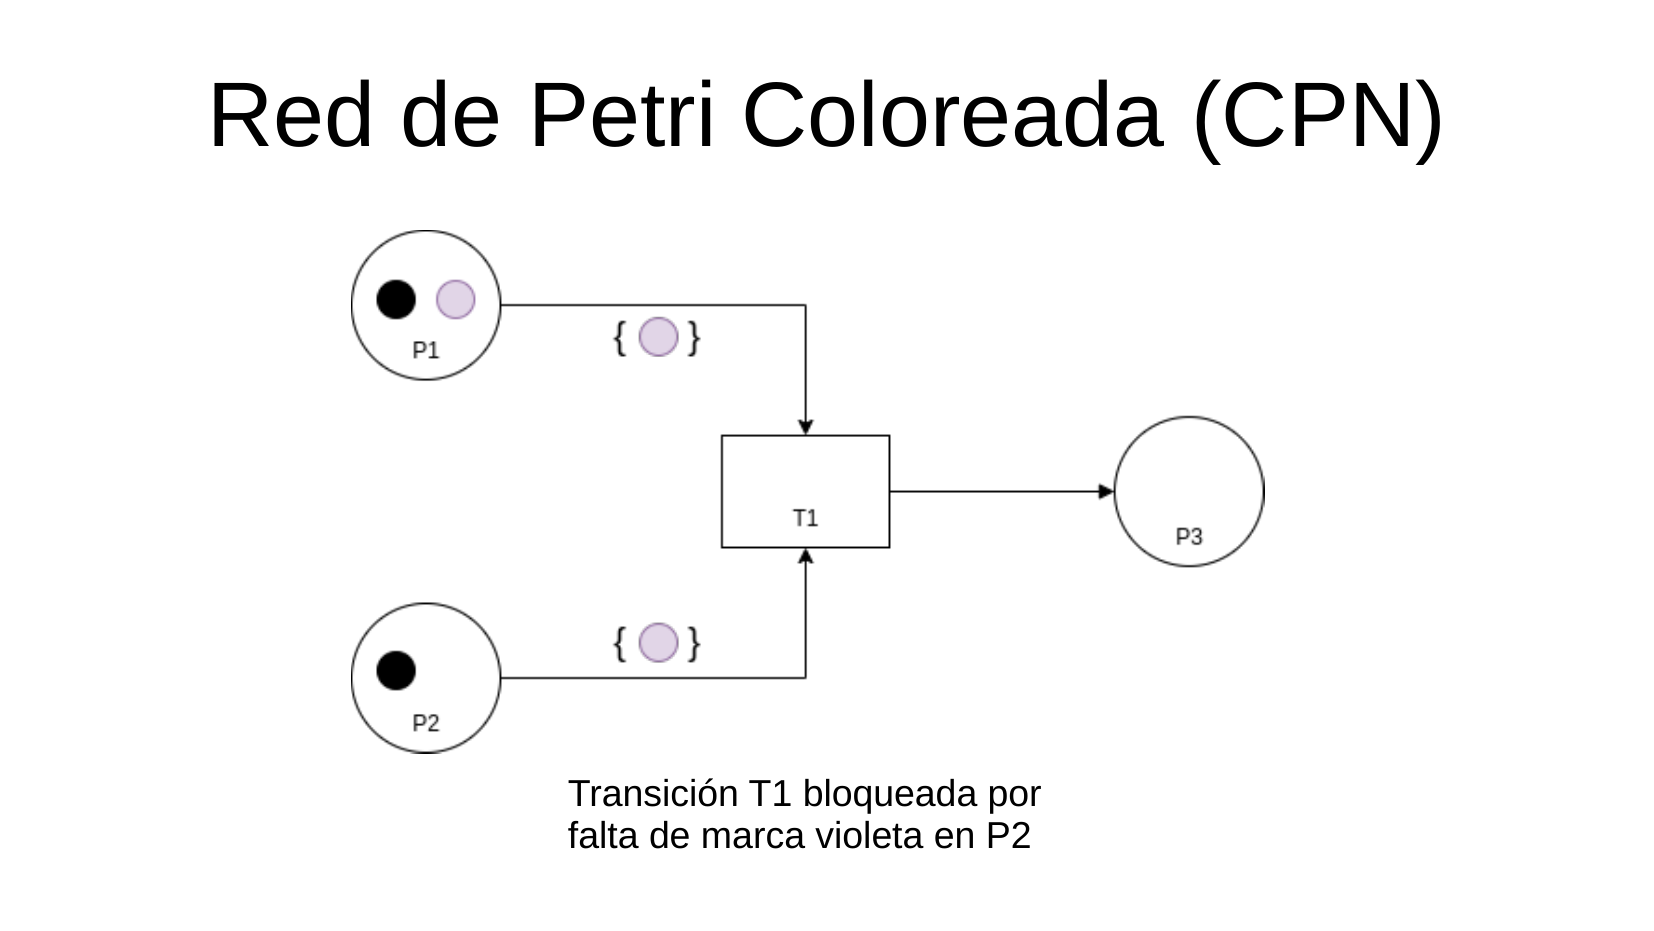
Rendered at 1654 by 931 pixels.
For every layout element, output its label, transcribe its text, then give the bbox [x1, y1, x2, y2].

picture [351, 230, 1265, 754]
title Red de Petri Coloreada (CPN) [82, 37, 1571, 193]
text_box Transición T1 bloqueada por falta de marca violeta en P2 [553, 765, 1096, 906]
